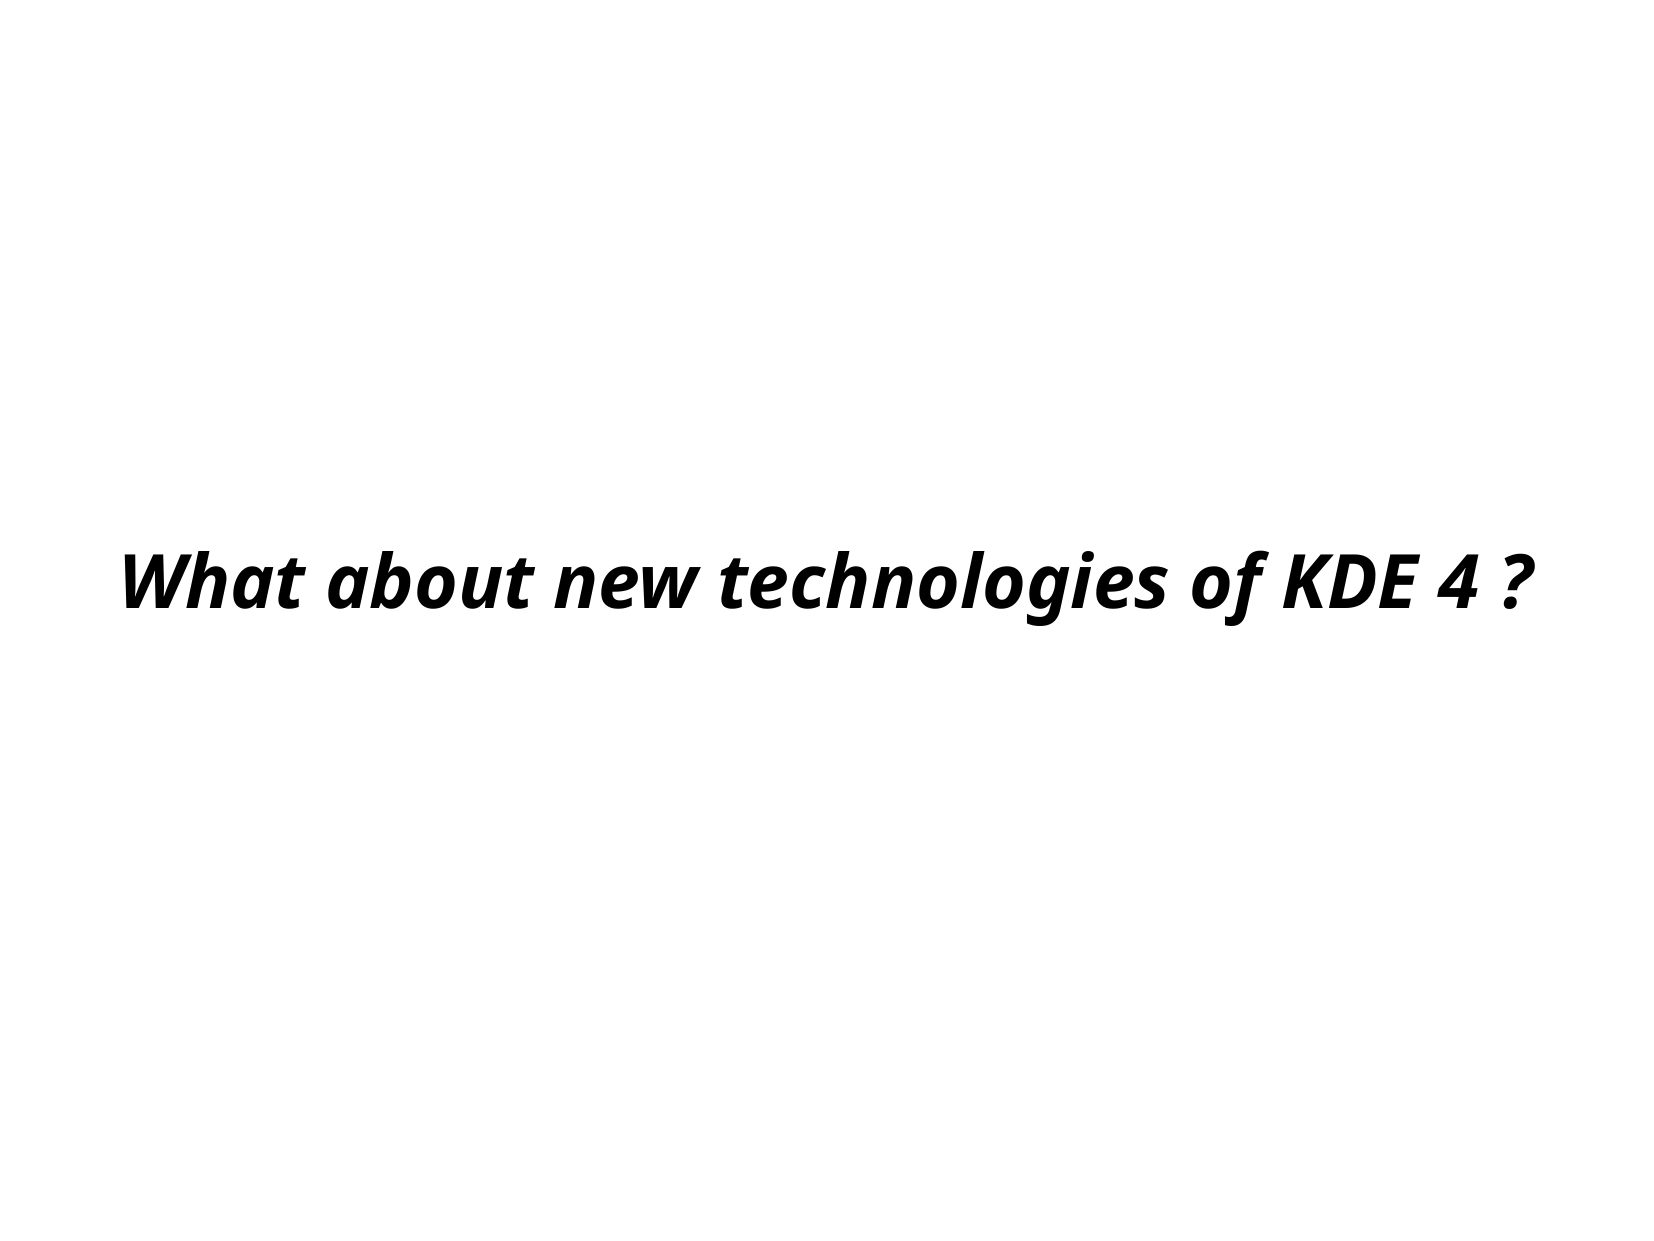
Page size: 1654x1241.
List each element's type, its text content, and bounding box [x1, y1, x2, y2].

subtitle What about new technologies of KDE 4 ? [82, 49, 1571, 1109]
